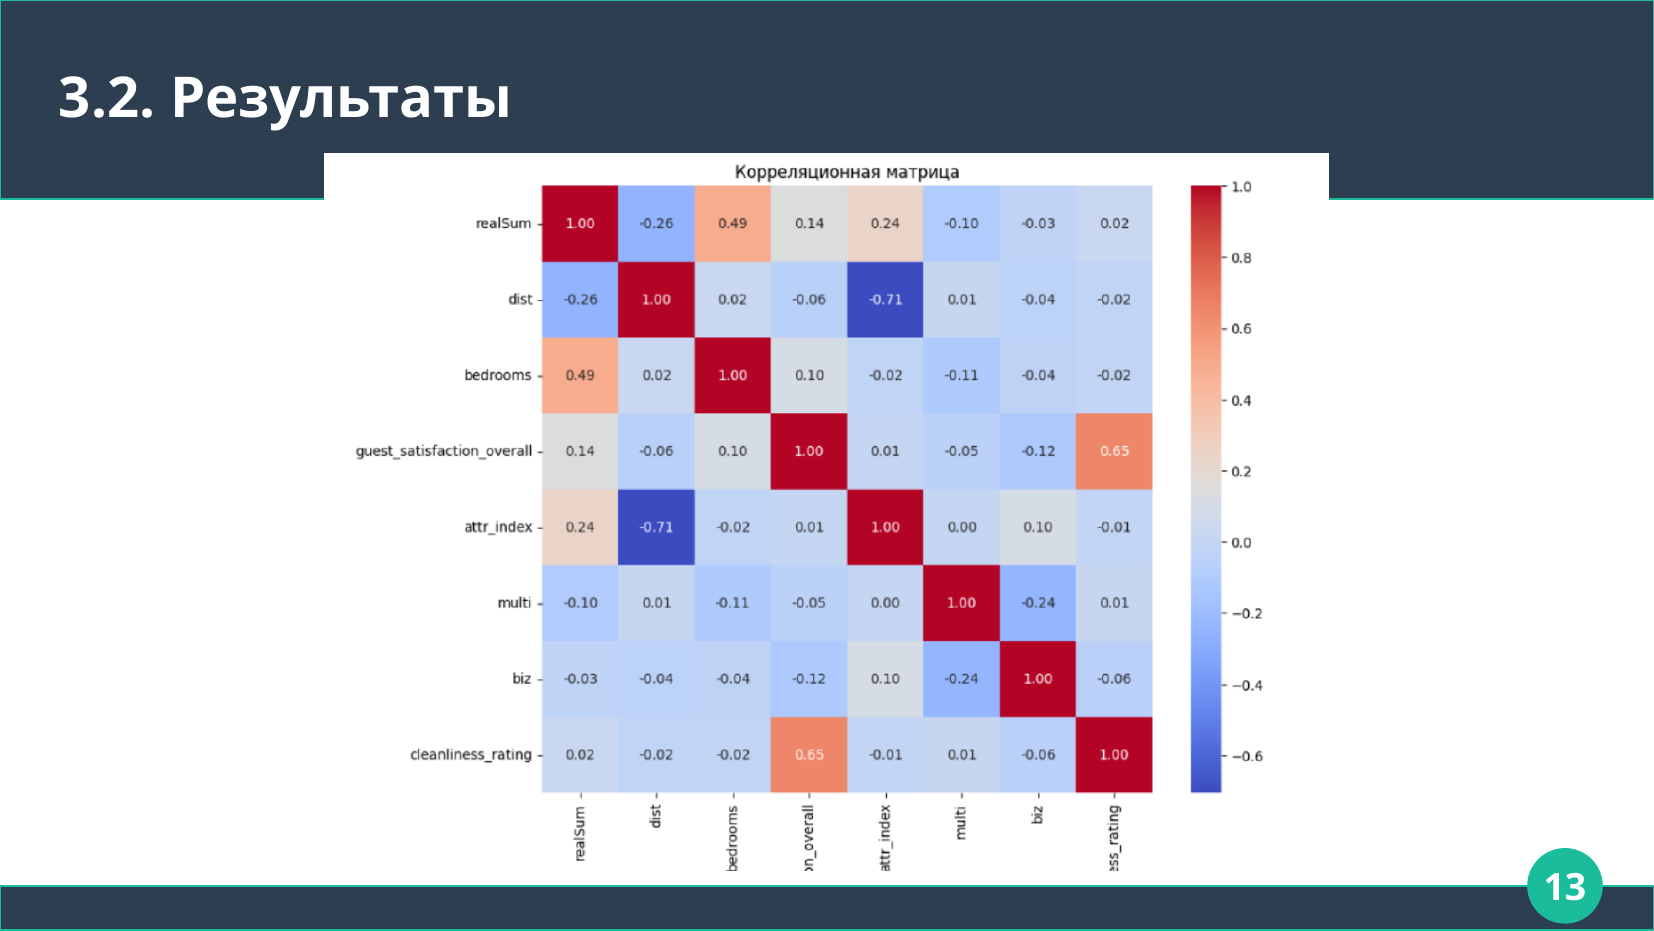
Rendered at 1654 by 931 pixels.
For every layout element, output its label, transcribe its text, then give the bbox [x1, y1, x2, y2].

picture [324, 153, 1329, 871]
title 3.2. Результаты [59, 37, 1595, 156]
